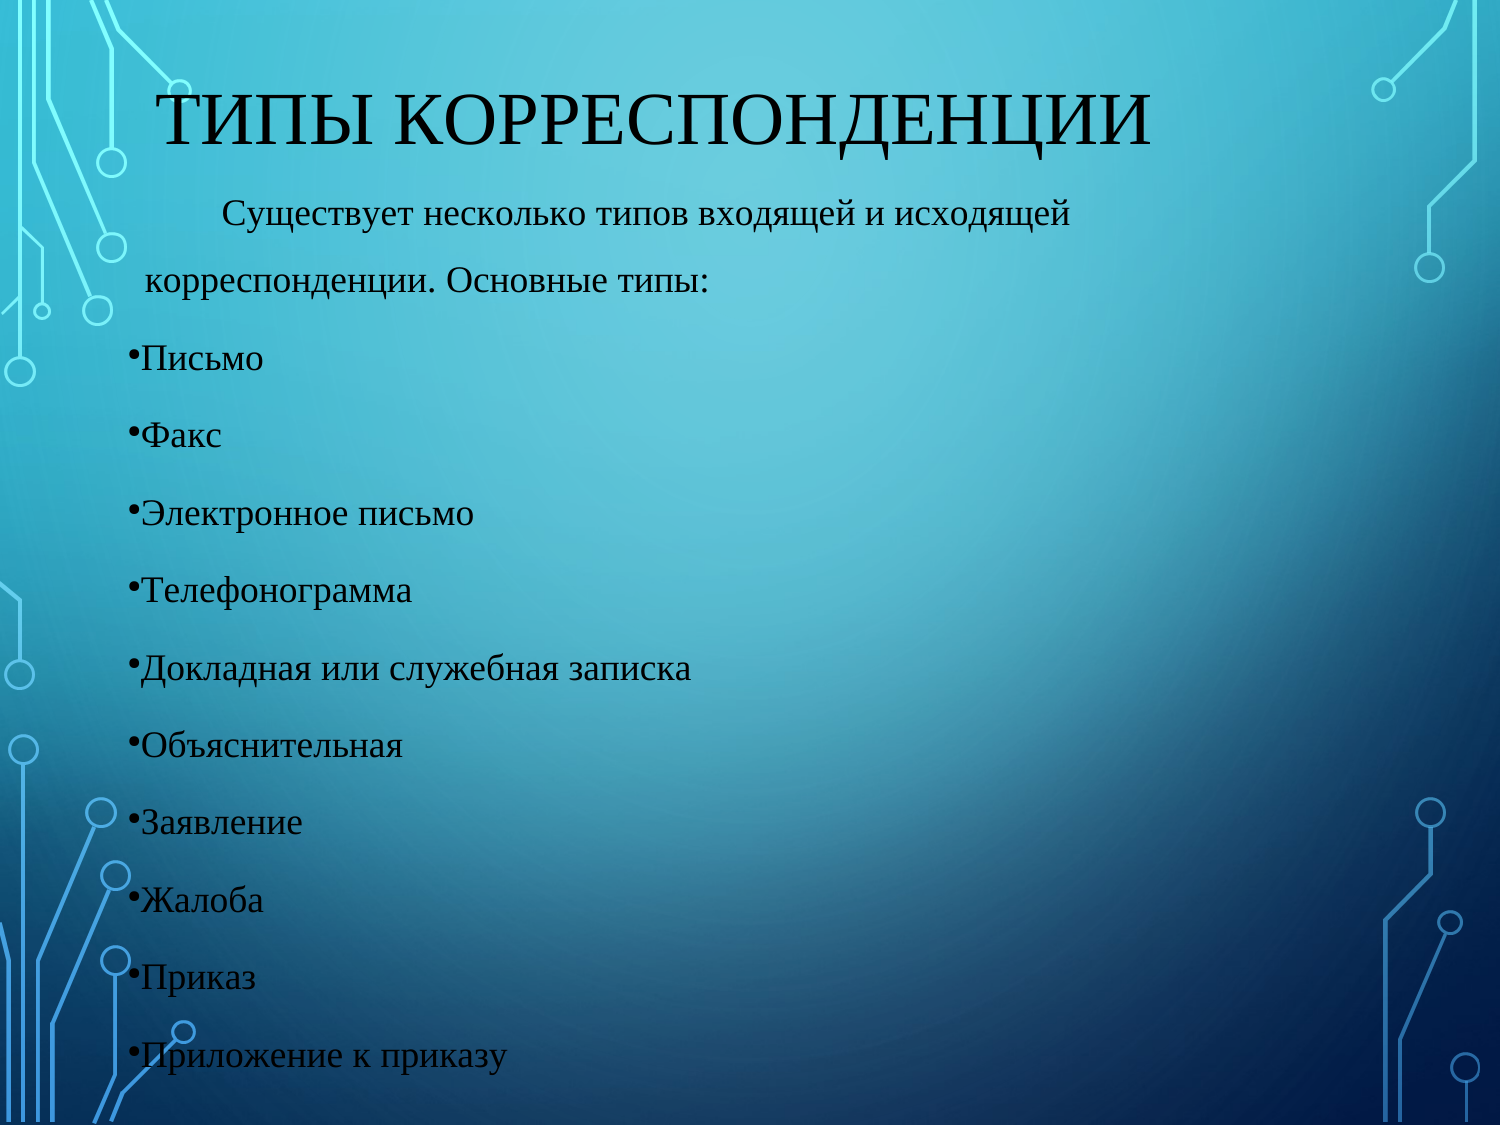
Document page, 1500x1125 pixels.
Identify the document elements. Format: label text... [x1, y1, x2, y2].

title ТИПЫ КОРРЕСПОНДЕНЦИИ [140, 0, 1358, 165]
picture [0, 0, 1500, 1125]
subtitle Существует несколько типов входящей и исходящей корреспонденции. Основные типы: Письмо Факс Электронное письмо Телефонограмма Докладная или служебная записка Объяснительная Заявление Жалоба Приказ Приложение к приказу [88, 165, 1358, 1075]
